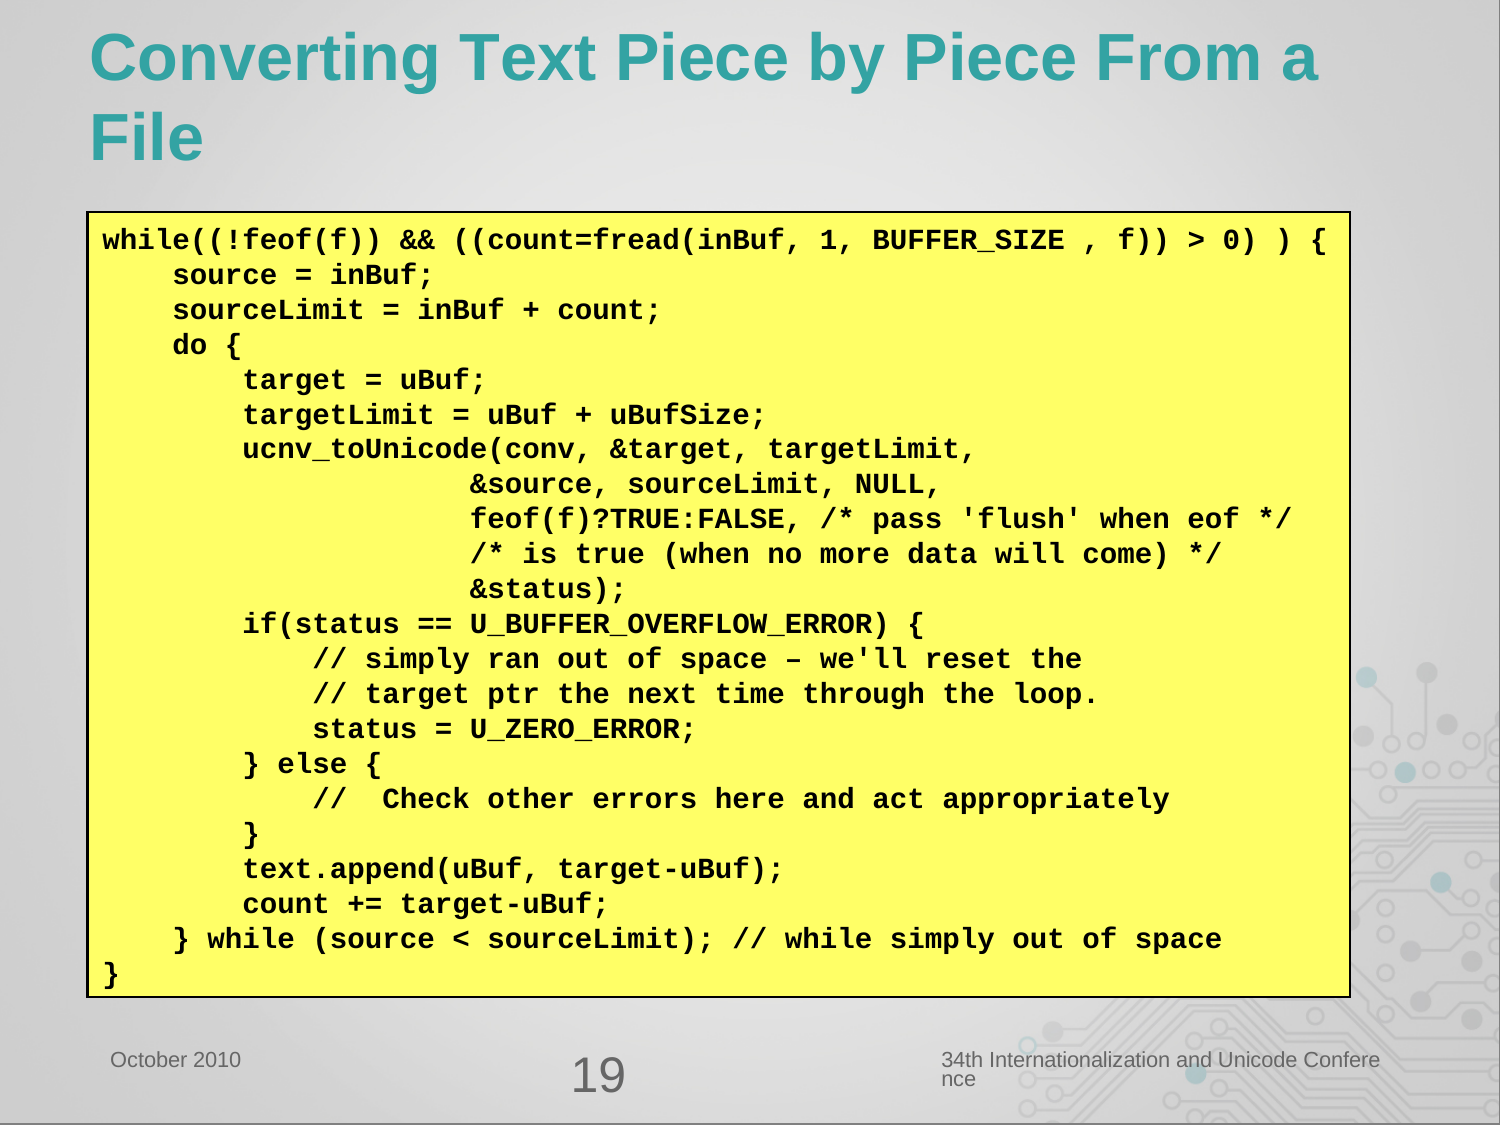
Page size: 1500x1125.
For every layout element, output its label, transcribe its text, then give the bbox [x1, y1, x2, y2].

text_box while((!feof(f)) && ((count=fread(inBuf, 1, BUFFER_SIZE , f)) > 0) ) { source = inBuf; sourceLimit = inBuf + count; do { target = uBuf; targetLimit = uBuf + uBufSize; ucnv_toUnicode(conv, &target, targetLimit, &source, sourceLimit, NULL, feof(f)?TRUE:FALSE, /* pass 'flush' when eof */ /* is true (when no more data will come) */ &status); if(status == U_BUFFER_OVERFLOW_ERROR) { // simply ran out of space – we'll reset the // target ptr the next time through the loop. status = U_ZERO_ERROR; } else { // Check other errors here and act appropriately } text.append(uBuf, target-uBuf); count += target-uBuf; } while (source < sourceLimit); // while simply out of space } [87, 212, 1351, 997]
picture [0, 0, 1499, 1123]
title Converting Text Piece by Piece From a File [75, 6, 1426, 182]
